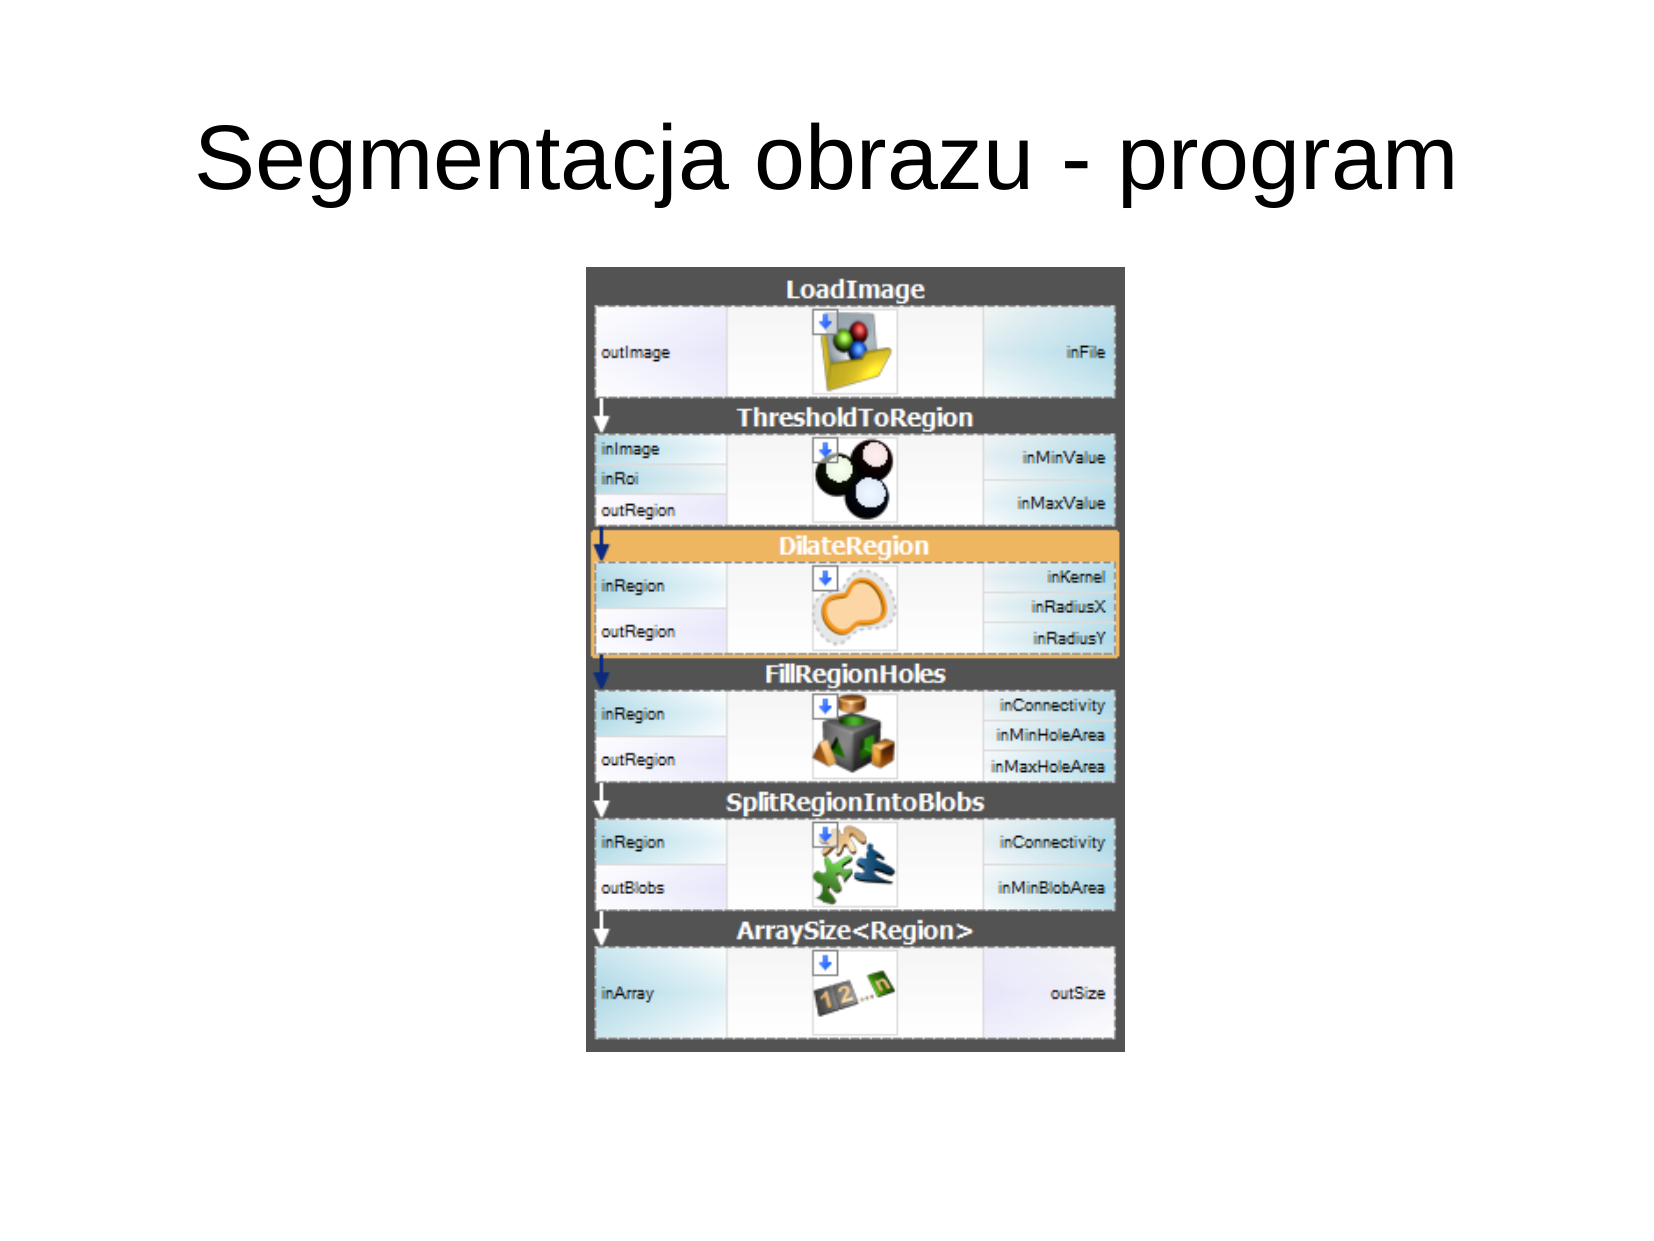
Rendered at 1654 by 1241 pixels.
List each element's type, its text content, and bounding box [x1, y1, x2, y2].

picture [586, 267, 1126, 1052]
title Segmentacja obrazu - program [82, 49, 1571, 257]
